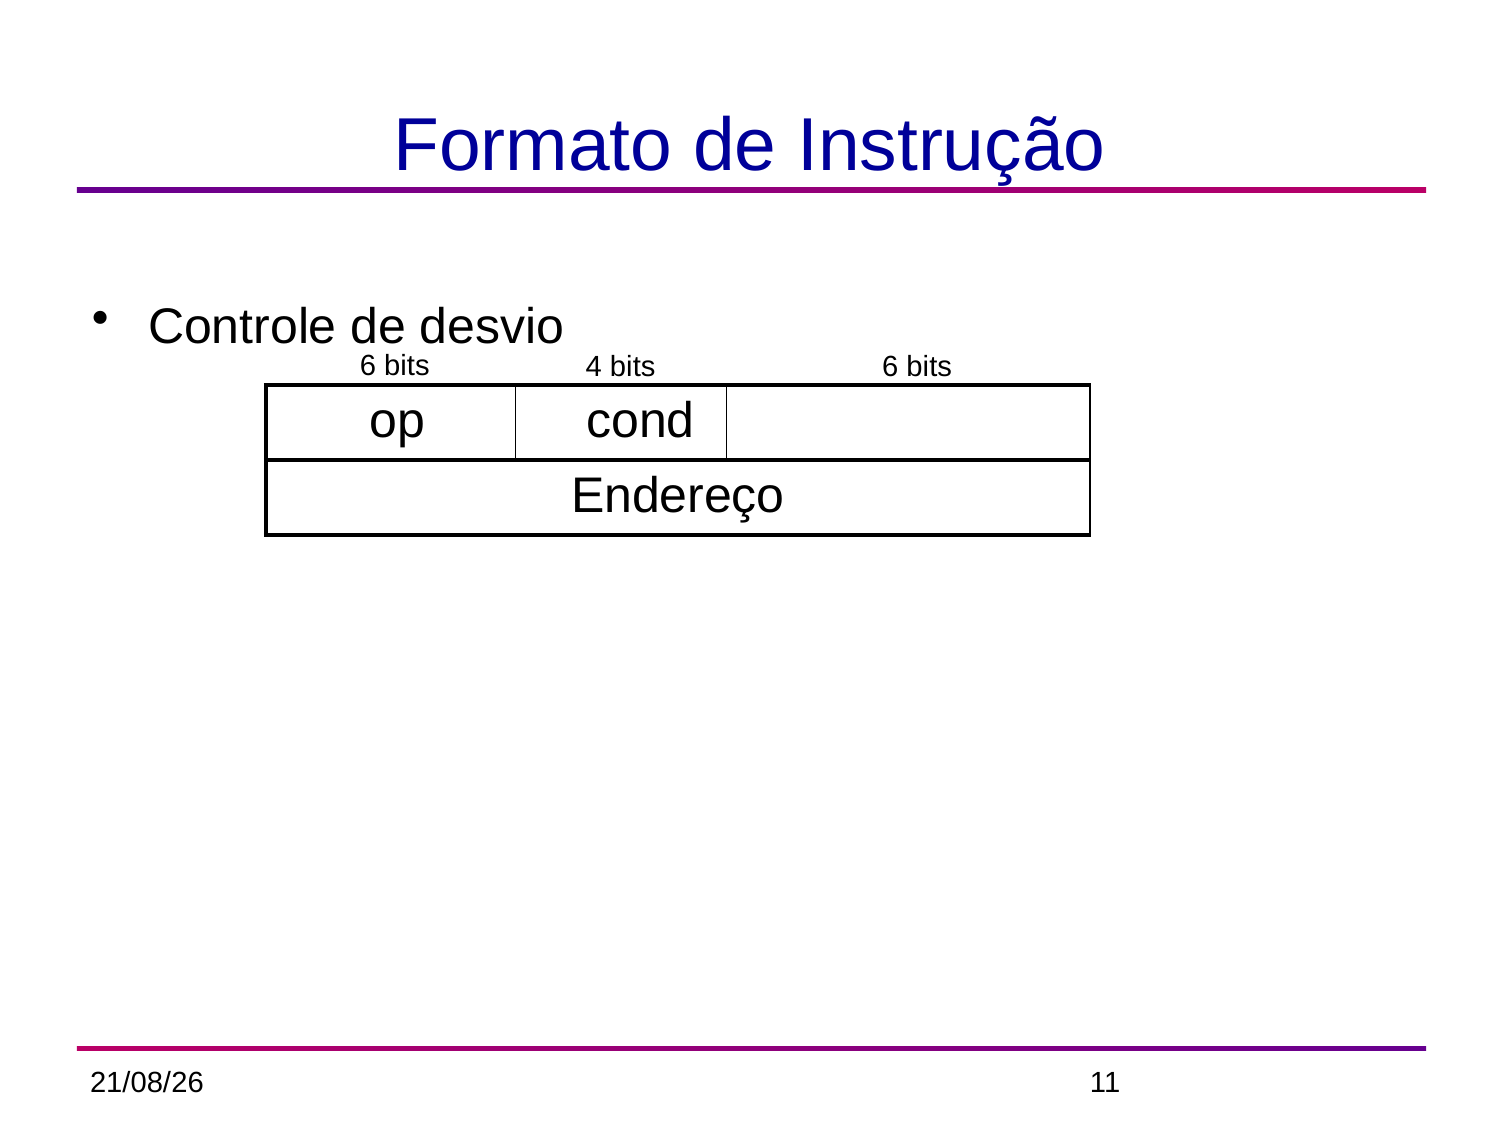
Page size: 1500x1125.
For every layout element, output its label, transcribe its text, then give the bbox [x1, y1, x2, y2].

table_cell Endereço [268, 462, 1089, 533]
text_box 6 bits [345, 338, 445, 389]
text_box 4 bits [570, 339, 712, 390]
slide_number <number> [1074, 1055, 1425, 1125]
text_box 6 bits [867, 339, 968, 390]
table_header op [268, 387, 515, 458]
table_header [727, 387, 1089, 458]
table_header cond [516, 387, 726, 458]
title Formato de Instrução [76, 74, 1424, 193]
list Controle de desvio [76, 215, 1424, 1019]
slide_number 18/06/15 [75, 1055, 425, 1125]
